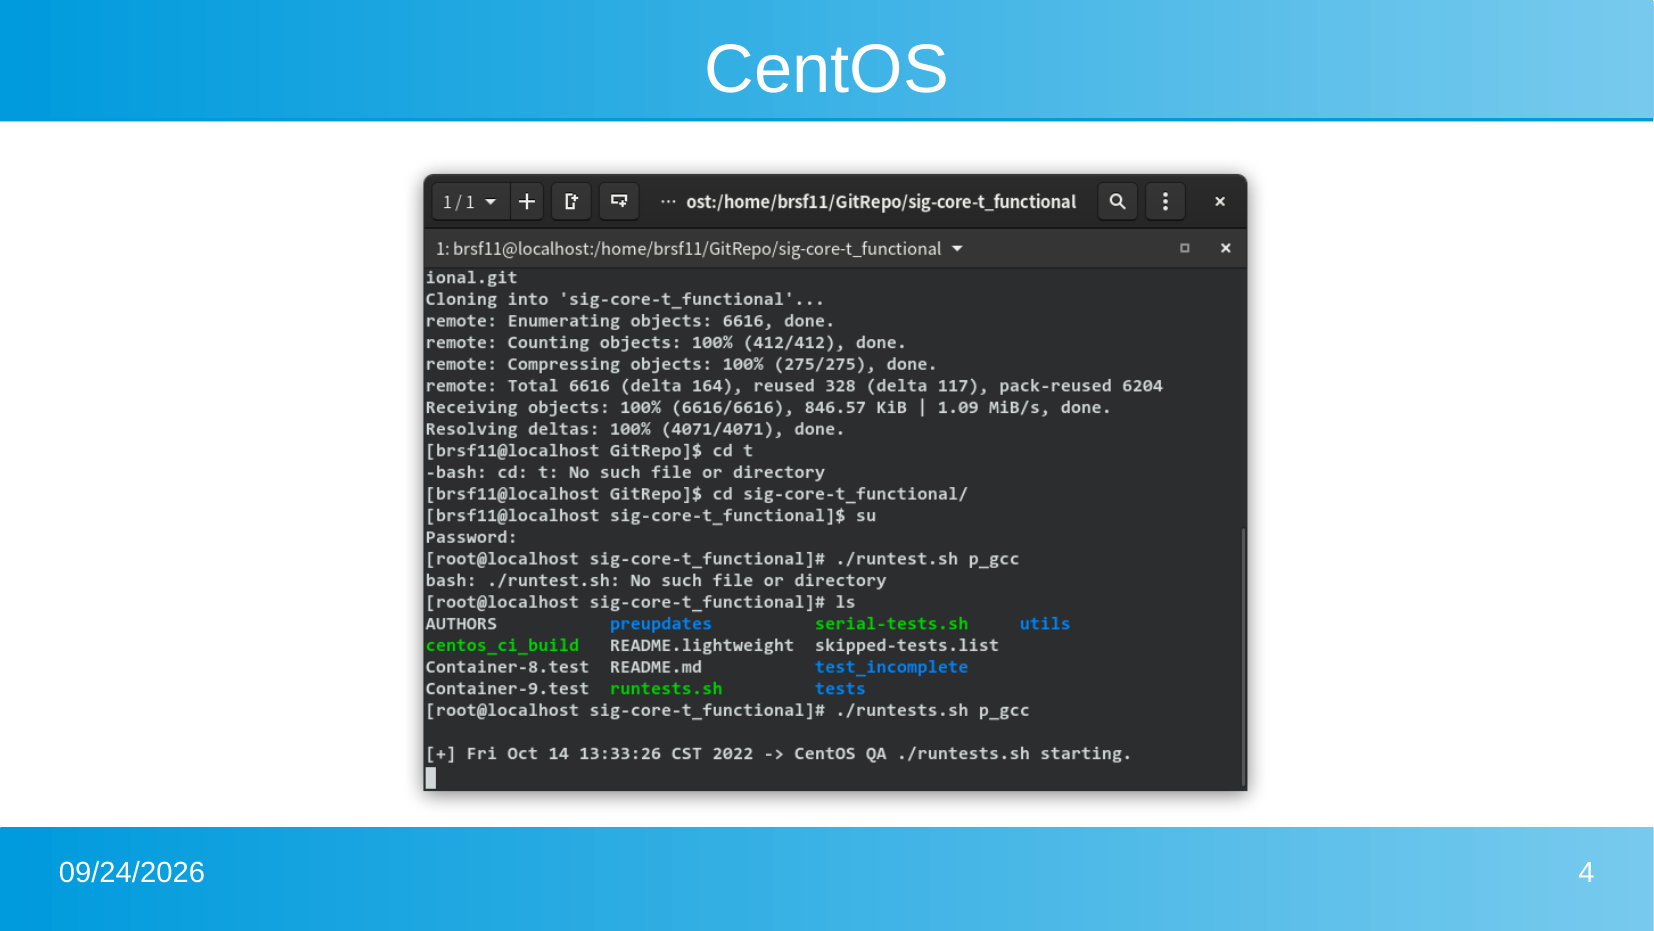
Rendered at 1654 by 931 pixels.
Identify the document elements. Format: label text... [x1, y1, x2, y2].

title CentOS [59, 29, 1595, 108]
picture [395, 149, 1276, 823]
